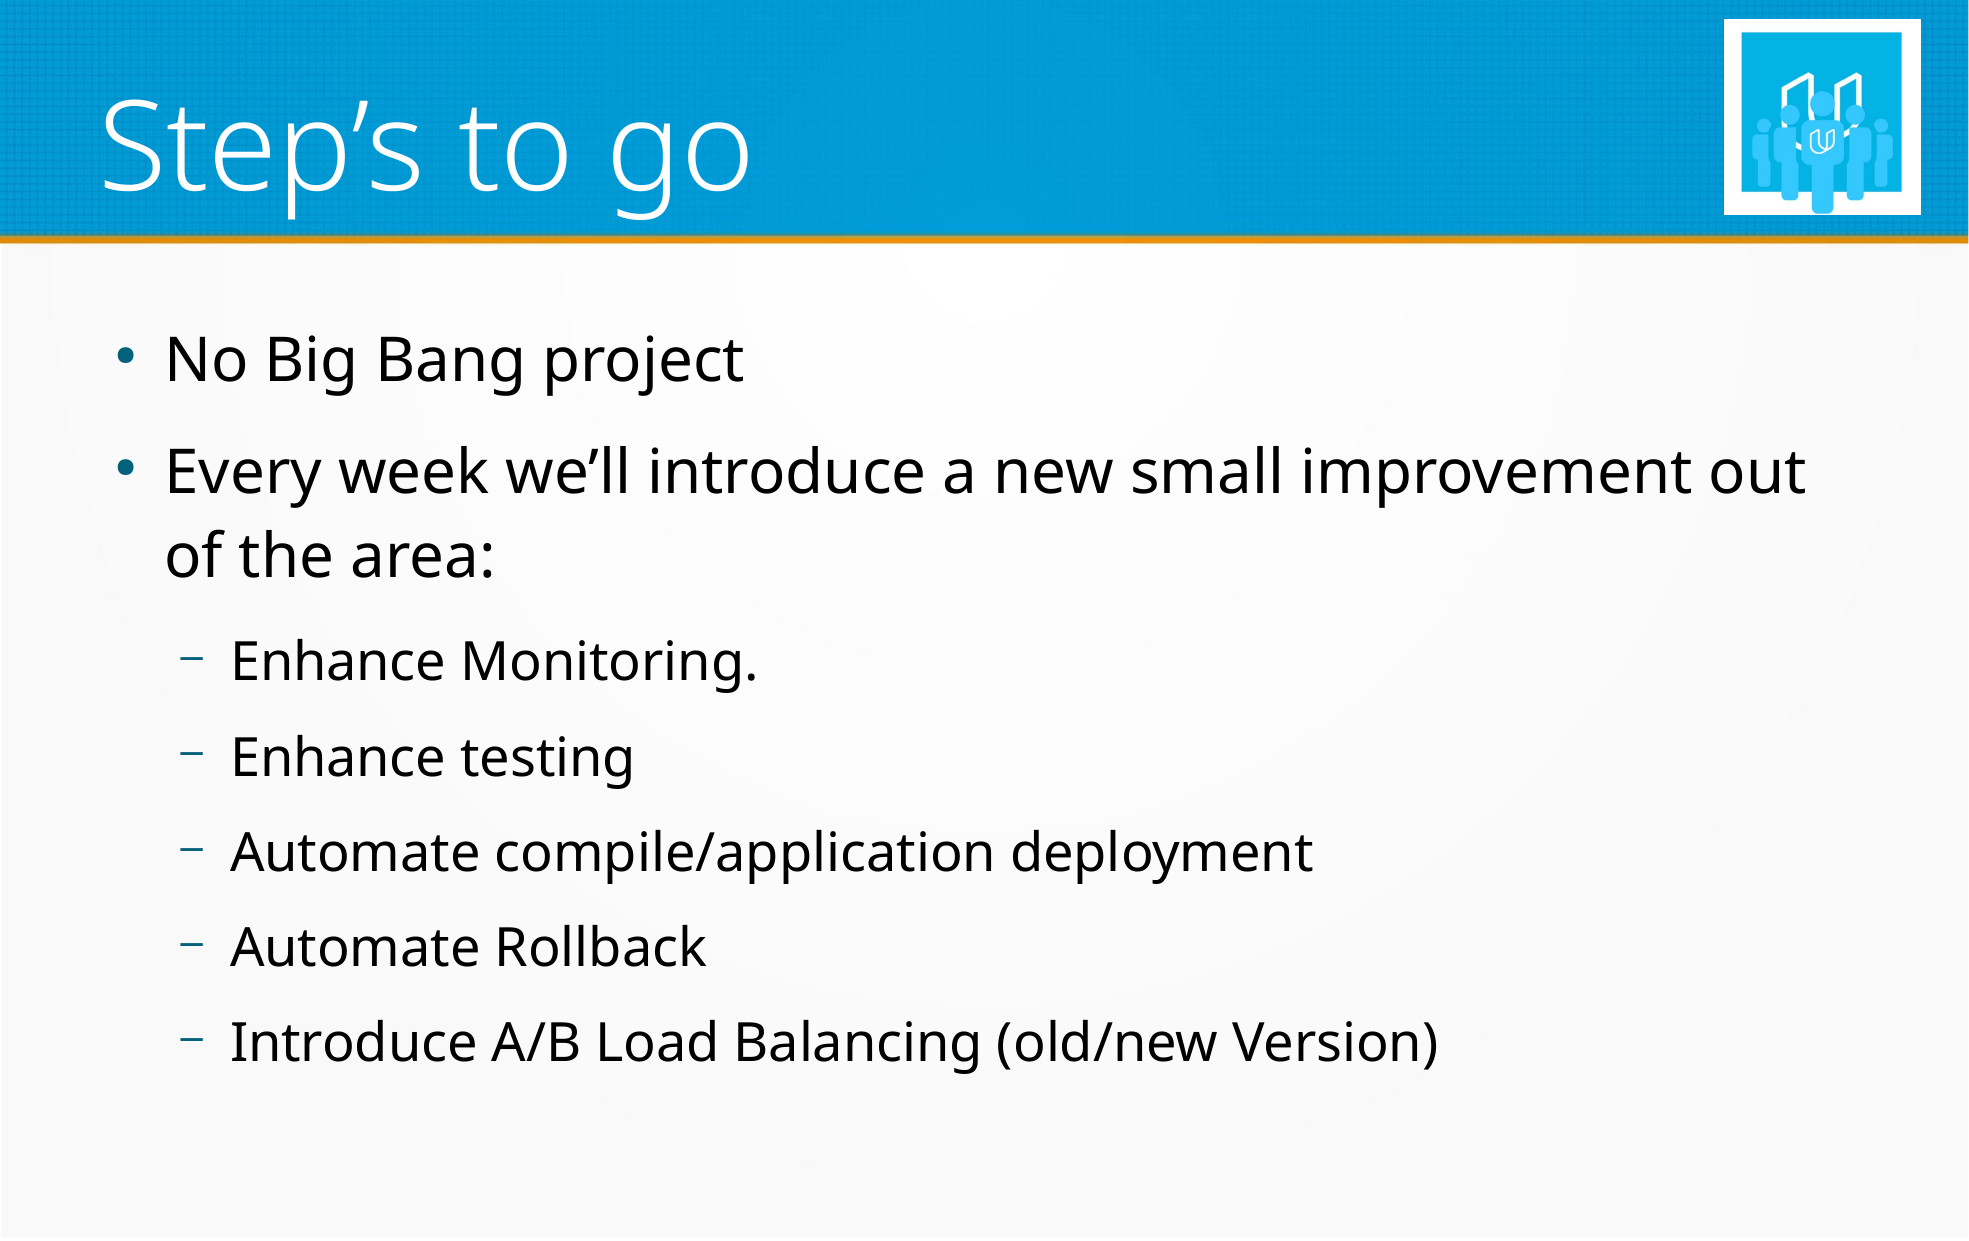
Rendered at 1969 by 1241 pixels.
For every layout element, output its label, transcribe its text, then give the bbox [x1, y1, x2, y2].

picture [1725, 20, 1920, 214]
picture [0, 233, 1969, 1241]
list No Big Bang project Every week we’ll introduce a new small improvement out of the area: Enhance Monitoring. Enhance testing Automate compile/application deployment Automate Rollback Introduce A/B Load Balancing (old/new Version) [98, 315, 1861, 1081]
title Step’s to go [98, 19, 1870, 227]
